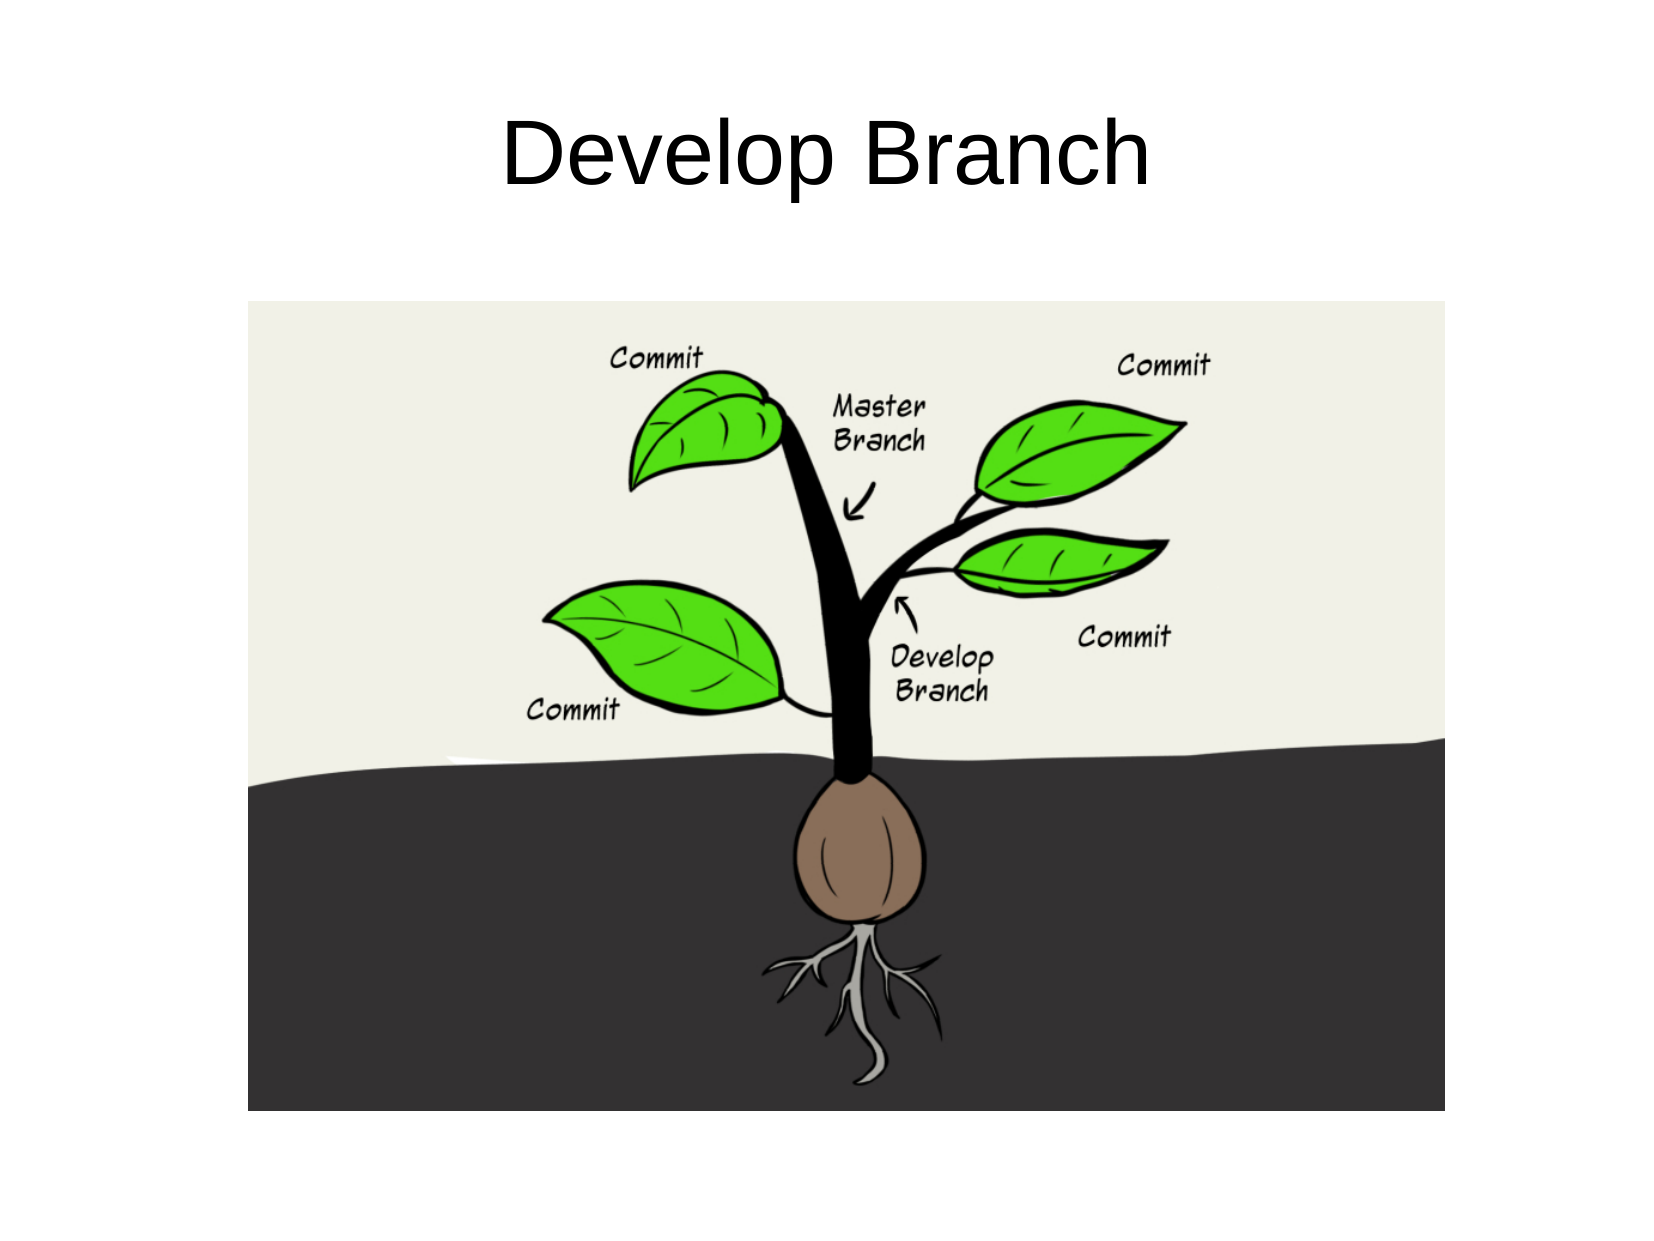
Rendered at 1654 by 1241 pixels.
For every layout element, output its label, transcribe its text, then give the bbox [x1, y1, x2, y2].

picture [248, 301, 1445, 1111]
text_box Develop Branch [82, 49, 1571, 257]
